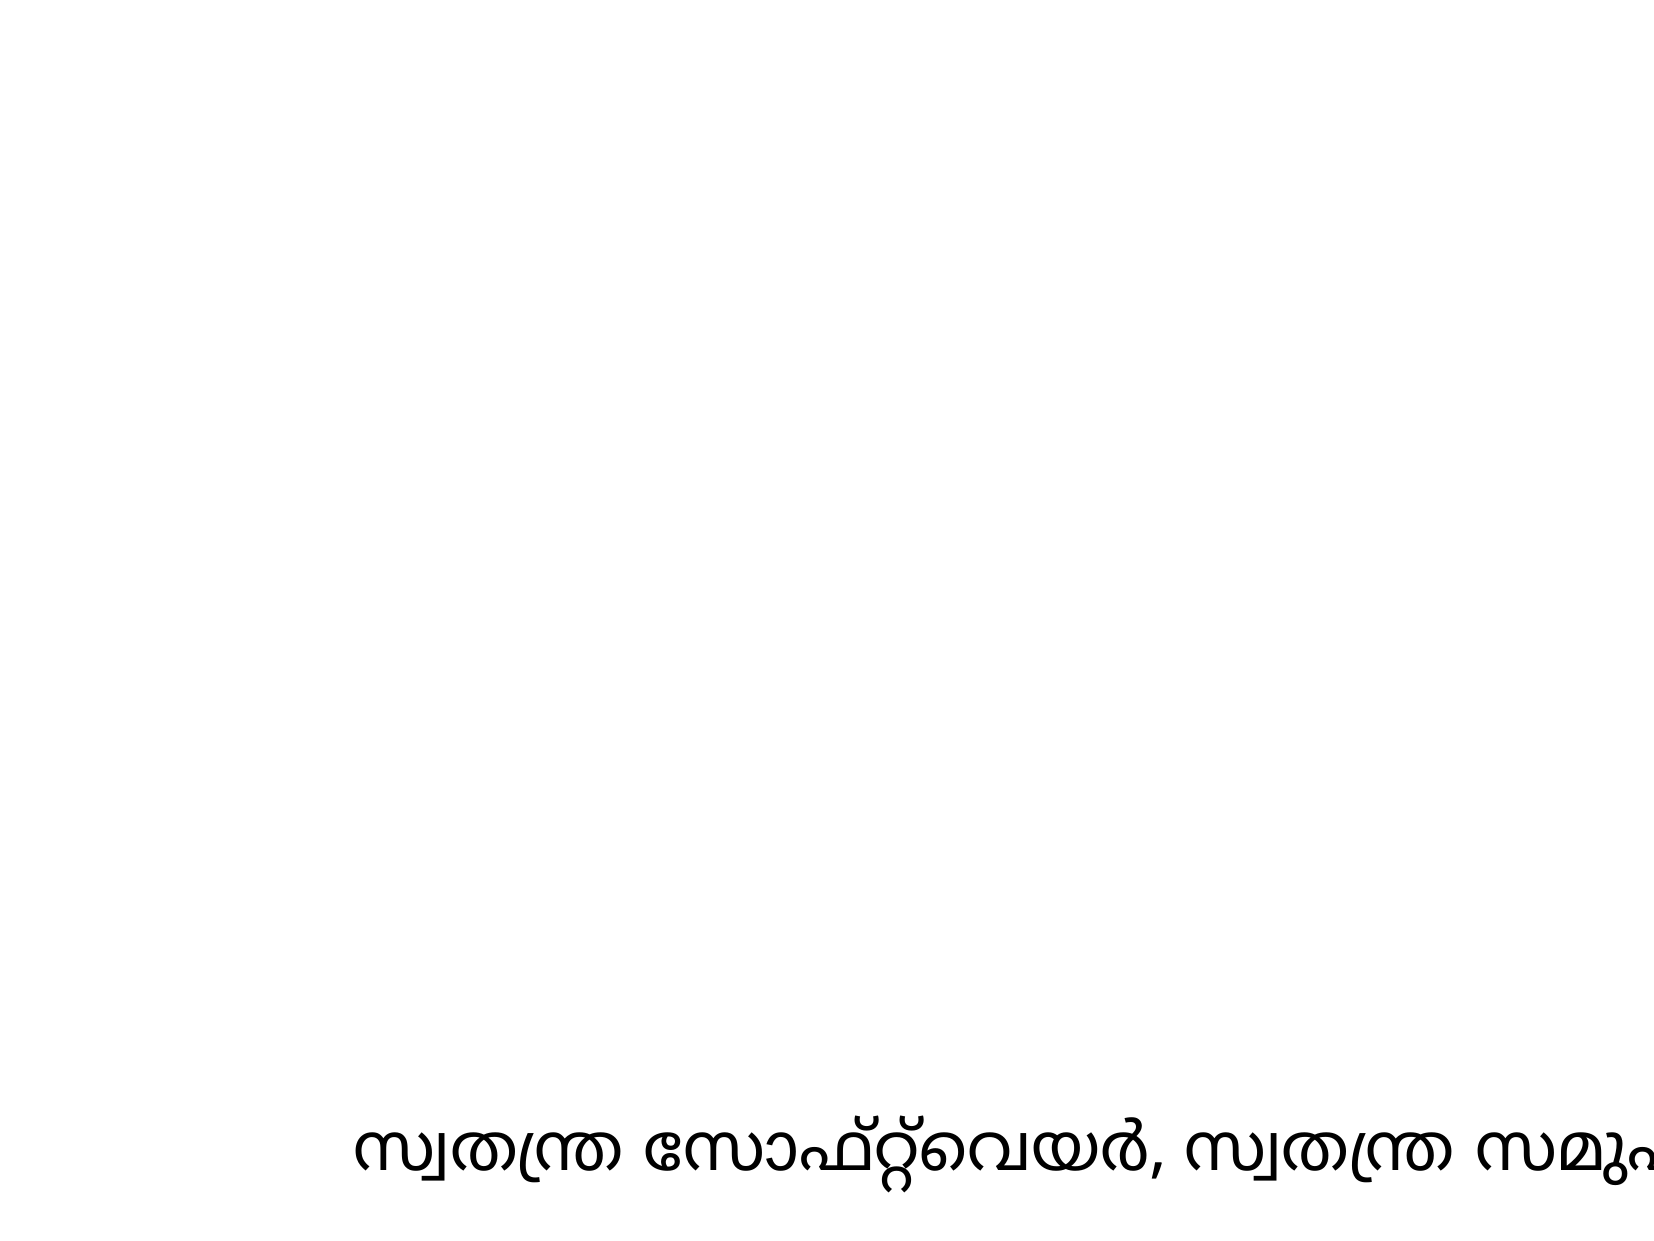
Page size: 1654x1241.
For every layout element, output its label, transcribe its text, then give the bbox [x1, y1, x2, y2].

text_box സ്വതന്ത്ര സോഫ്റ്റ്​വെയര്‍, സ്വതന്ത്ര സമുഹം [338, 1091, 1614, 1200]
